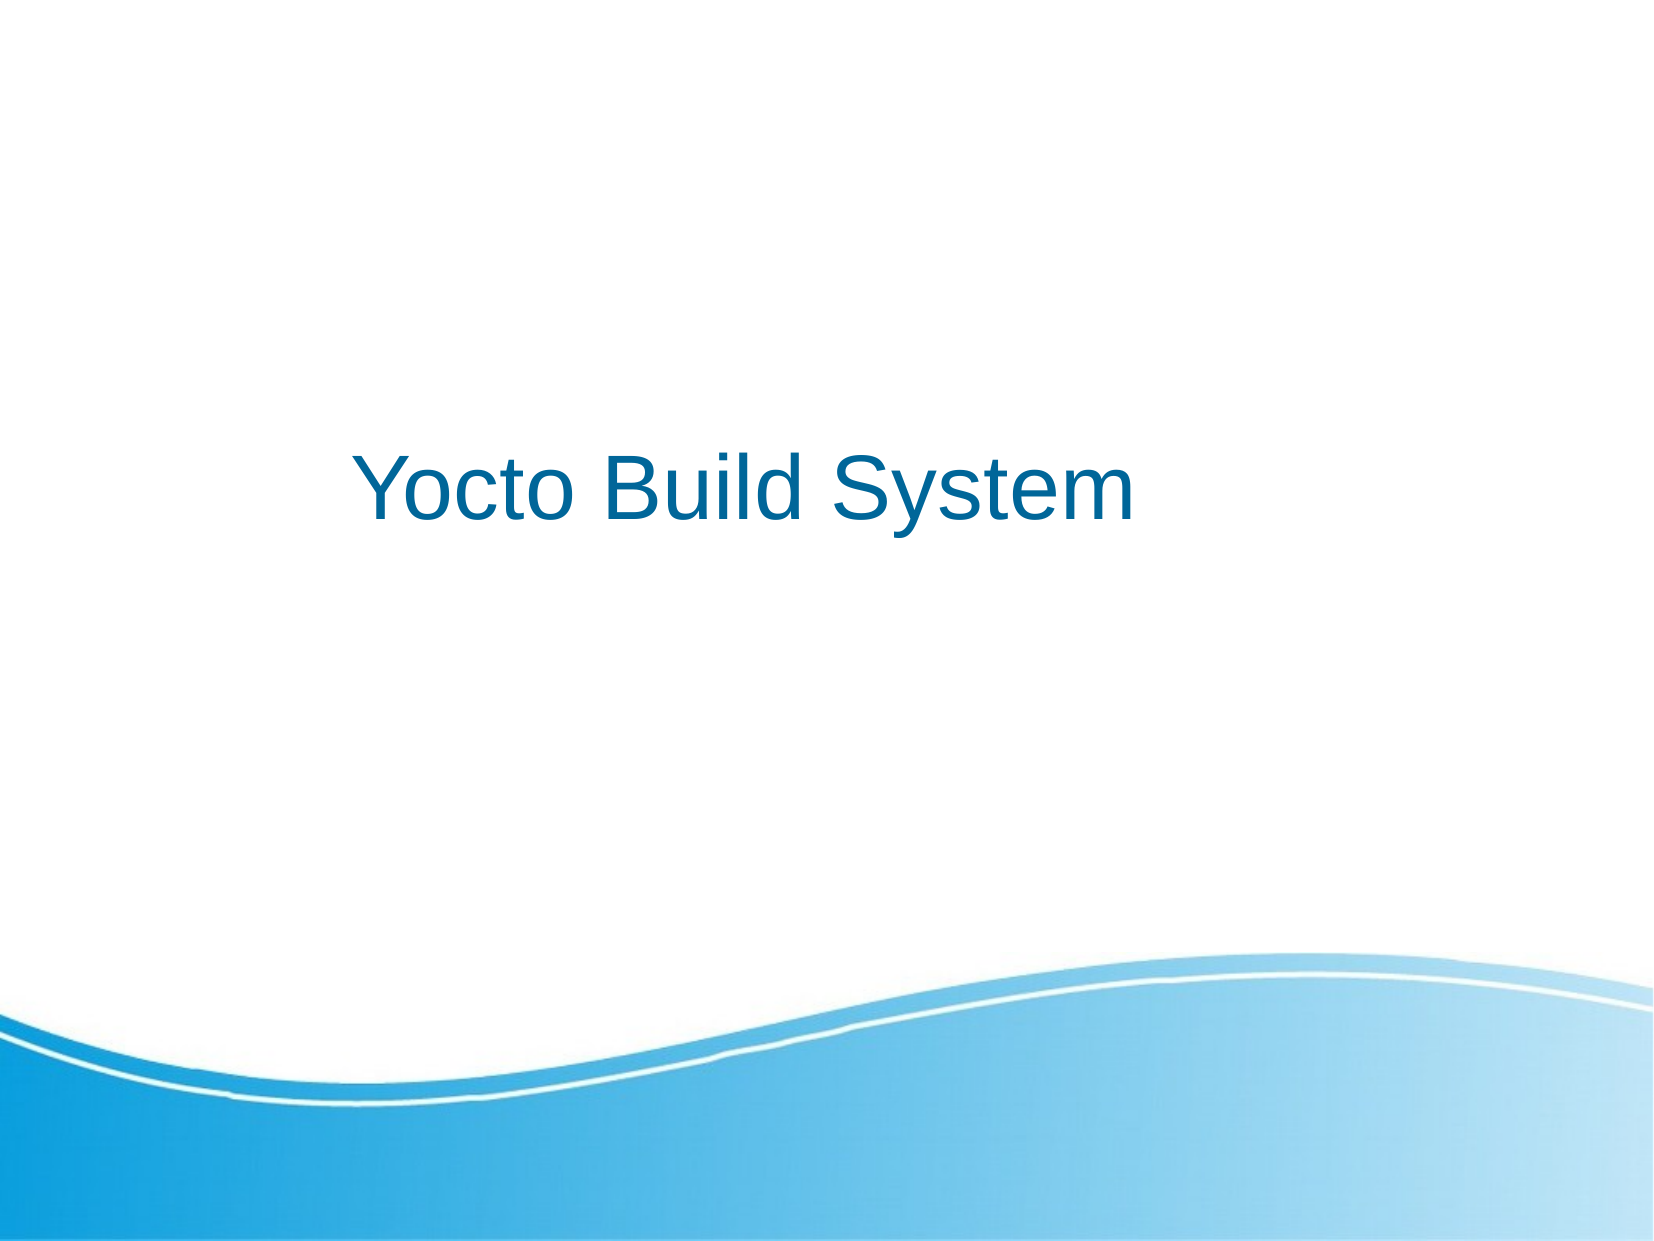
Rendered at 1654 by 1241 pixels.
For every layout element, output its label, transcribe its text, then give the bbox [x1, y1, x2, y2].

picture [0, 952, 1654, 1241]
title Yocto Build System [0, 384, 1489, 592]
